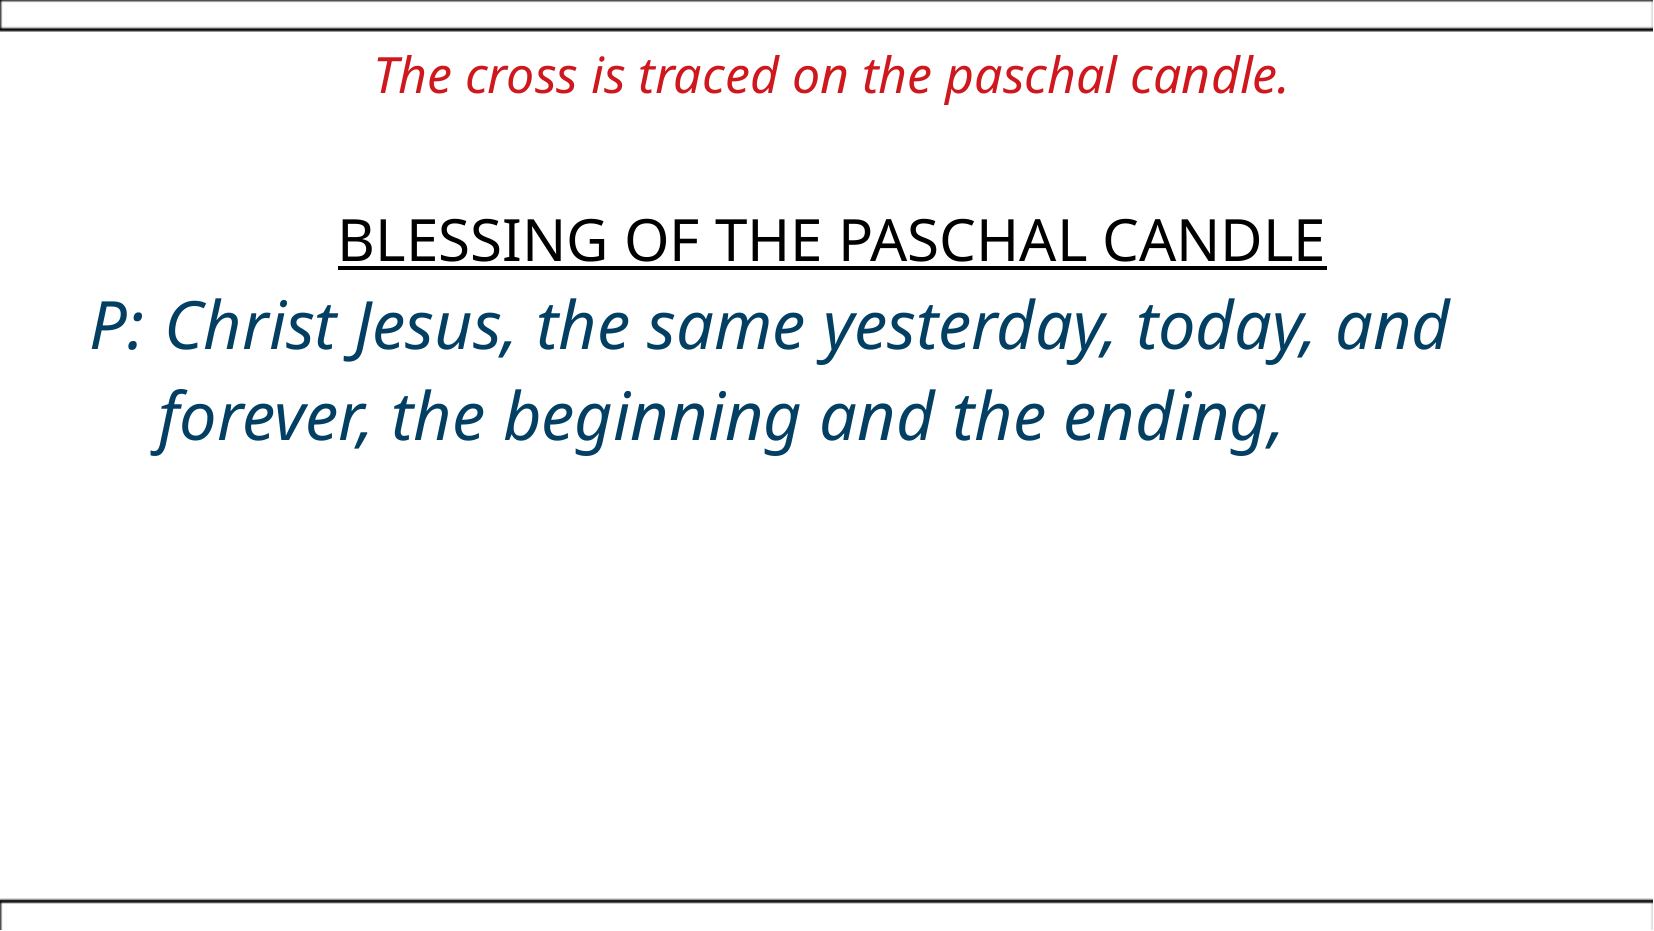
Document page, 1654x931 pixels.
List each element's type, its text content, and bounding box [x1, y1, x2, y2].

text_box The cross is traced on the paschal candle. BLESSING OF THE PASCHAL CANDLE P: Christ Jesus, the same yesterday, today, and forever, the beginning and the ending, [75, 32, 1591, 458]
picture [0, 0, 1653, 930]
